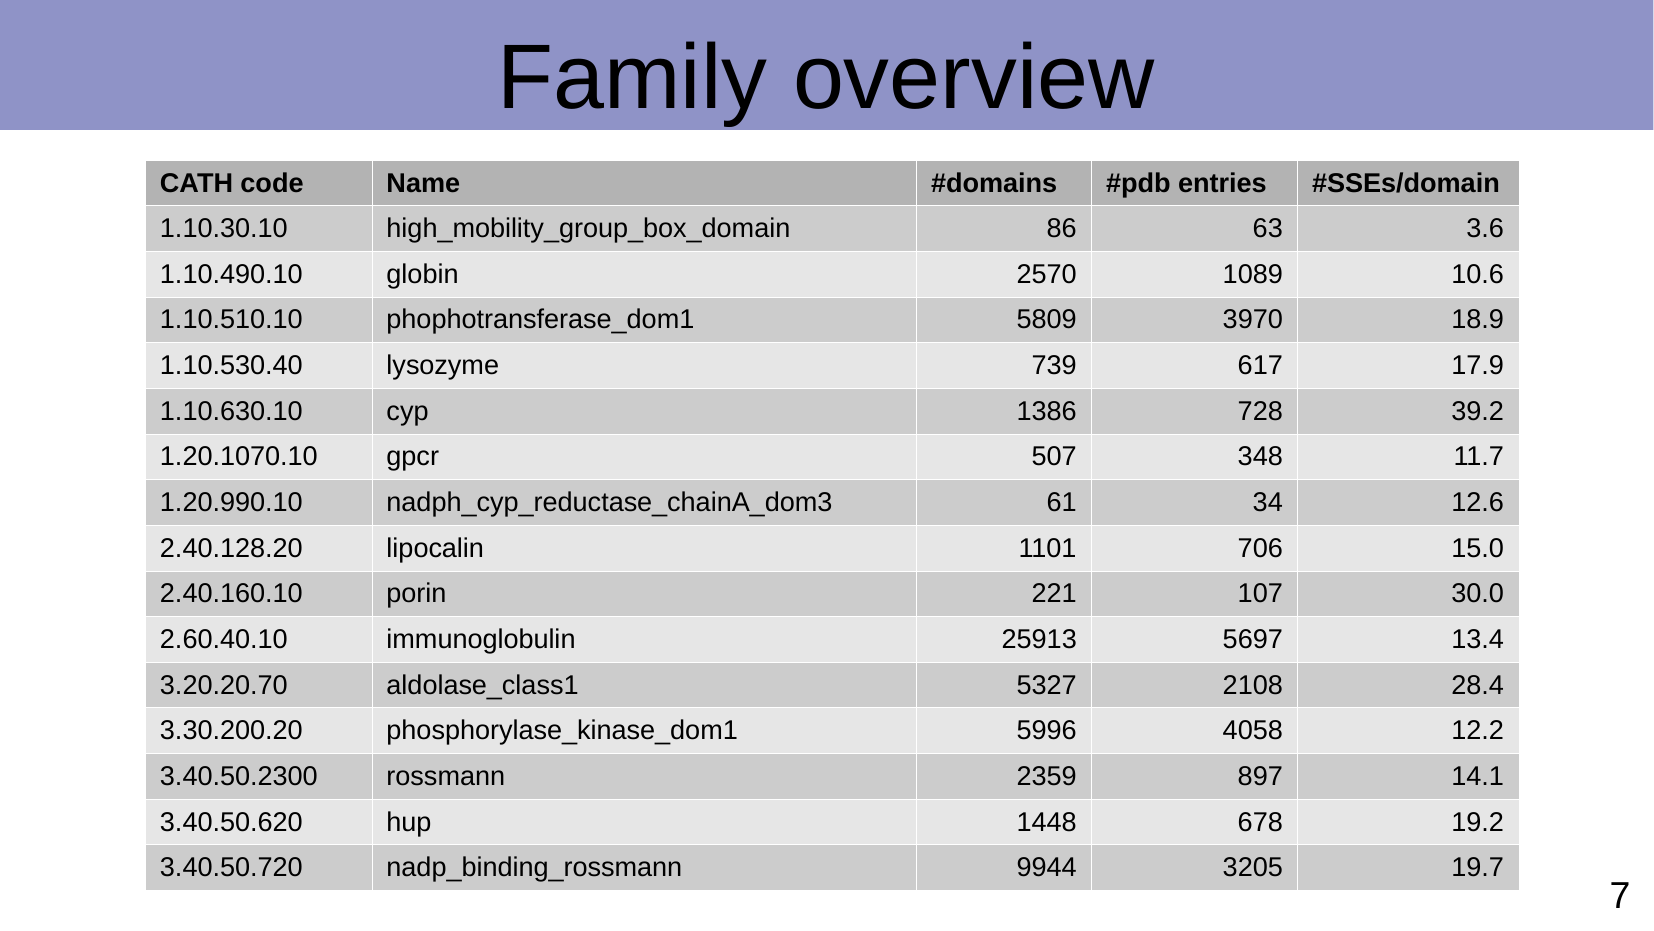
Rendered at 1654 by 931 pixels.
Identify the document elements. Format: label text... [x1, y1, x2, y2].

table_cell 1.10.490.10 [146, 252, 372, 297]
table_cell 706 [1092, 526, 1297, 571]
table_cell 9944 [917, 845, 1091, 890]
table_cell 617 [1092, 343, 1297, 388]
table_cell 61 [917, 480, 1091, 525]
table_cell 1.20.990.10 [146, 480, 372, 525]
table_cell 3.20.20.70 [146, 663, 372, 707]
table_cell 12.6 [1298, 480, 1519, 525]
table_cell 1.20.1070.10 [146, 435, 372, 479]
text_box [0, 0, 1654, 130]
table_cell 12.2 [1298, 708, 1519, 753]
table_cell 3.6 [1298, 206, 1519, 251]
table_cell 5327 [917, 663, 1091, 707]
table_cell 25913 [917, 617, 1091, 662]
table_cell 1.10.30.10 [146, 206, 372, 251]
table_cell 2359 [917, 754, 1091, 799]
text_box <number> [1444, 866, 1646, 924]
table_cell 1.10.510.10 [146, 298, 372, 342]
table_cell 897 [1092, 754, 1297, 799]
table_cell cyp [373, 389, 916, 434]
table_cell 107 [1092, 572, 1297, 616]
table_cell globin [373, 252, 916, 297]
table_cell hup [373, 800, 916, 844]
table_cell 5697 [1092, 617, 1297, 662]
table_cell 17.9 [1298, 343, 1519, 388]
table_cell 2570 [917, 252, 1091, 297]
table_cell 739 [917, 343, 1091, 388]
table_header #pdb entries [1092, 161, 1297, 205]
table_cell 13.4 [1298, 617, 1519, 662]
table_cell 3.30.200.20 [146, 708, 372, 753]
table_cell 1448 [917, 800, 1091, 844]
table_cell 1.10.630.10 [146, 389, 372, 434]
table_cell 507 [917, 435, 1091, 479]
table_header Name [373, 161, 916, 205]
table_cell 728 [1092, 389, 1297, 434]
table_cell 3.40.50.620 [146, 800, 372, 844]
table_header CATH code [146, 161, 372, 205]
table_cell immunoglobulin [373, 617, 916, 662]
table_cell 3.40.50.2300 [146, 754, 372, 799]
table_cell nadp_binding_rossmann [373, 845, 916, 890]
table_cell 3.40.50.720 [146, 845, 372, 890]
table_cell phosphorylase_kinase_dom1 [373, 708, 916, 753]
table_cell 28.4 [1298, 663, 1519, 707]
table_cell 221 [917, 572, 1091, 616]
table_cell 678 [1092, 800, 1297, 844]
table_cell high_mobility_group_box_domain [373, 206, 916, 251]
table_cell 86 [917, 206, 1091, 251]
table_cell 18.9 [1298, 298, 1519, 342]
table_cell 14.1 [1298, 754, 1519, 799]
table_cell 2.40.128.20 [146, 526, 372, 571]
table_cell aldolase_class1 [373, 663, 916, 707]
table_cell 2.60.40.10 [146, 617, 372, 662]
table_cell 5996 [917, 708, 1091, 753]
table_cell 3205 [1092, 845, 1297, 890]
table_cell 1.10.530.40 [146, 343, 372, 388]
table_cell 34 [1092, 480, 1297, 525]
table_cell 19.2 [1298, 800, 1519, 844]
table_cell 3970 [1092, 298, 1297, 342]
table_cell 5809 [917, 298, 1091, 342]
table_cell porin [373, 572, 916, 616]
table_cell nadph_cyp_reductase_chainA_dom3 [373, 480, 916, 525]
table_cell 2.40.160.10 [146, 572, 372, 616]
table_cell 4058 [1092, 708, 1297, 753]
table_header #SSEs/domain [1298, 161, 1519, 205]
table_cell 30.0 [1298, 572, 1519, 616]
table_cell gpcr [373, 435, 916, 479]
table_cell 63 [1092, 206, 1297, 251]
title Family overview [82, 11, 1571, 142]
table_cell 15.0 [1298, 526, 1519, 571]
table_cell lipocalin [373, 526, 916, 571]
table_cell phophotransferase_dom1 [373, 298, 916, 342]
table_cell 1101 [917, 526, 1091, 571]
table_cell 1089 [1092, 252, 1297, 297]
table_cell 11.7 [1298, 435, 1519, 479]
table_cell 10.6 [1298, 252, 1519, 297]
table_cell 19.7 [1298, 845, 1519, 890]
table_cell 2108 [1092, 663, 1297, 707]
table_cell lysozyme [373, 343, 916, 388]
table_header #domains [917, 161, 1091, 205]
table_cell rossmann [373, 754, 916, 799]
table_cell 1386 [917, 389, 1091, 434]
table_cell 39.2 [1298, 389, 1519, 434]
table_cell 348 [1092, 435, 1297, 479]
